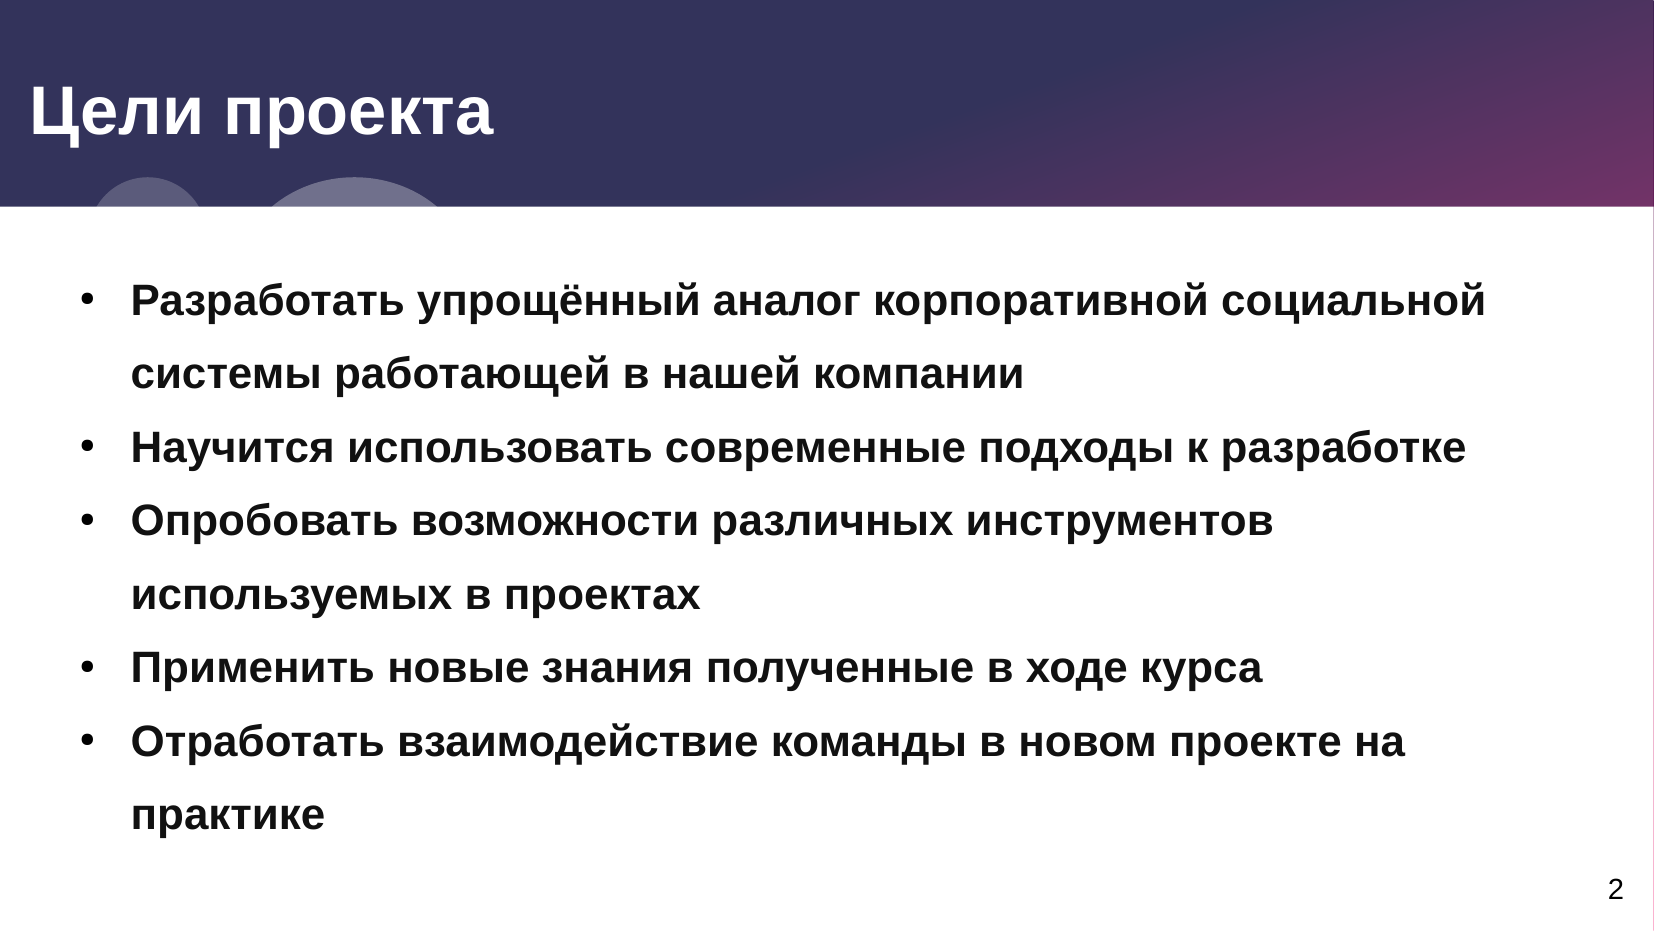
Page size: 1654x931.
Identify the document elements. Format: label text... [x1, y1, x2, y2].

title Цели проекта [29, 29, 562, 192]
list Разработать упрощённый аналог корпоративной социальной системы работающей в нашей компании Научится использовать современные подходы к разработке Опробовать возможности различных инструментов используемых в проектах Применить новые знания полученные в ходе курса Отработать взаимодействие команды в новом проекте на практике [62, 250, 1539, 842]
